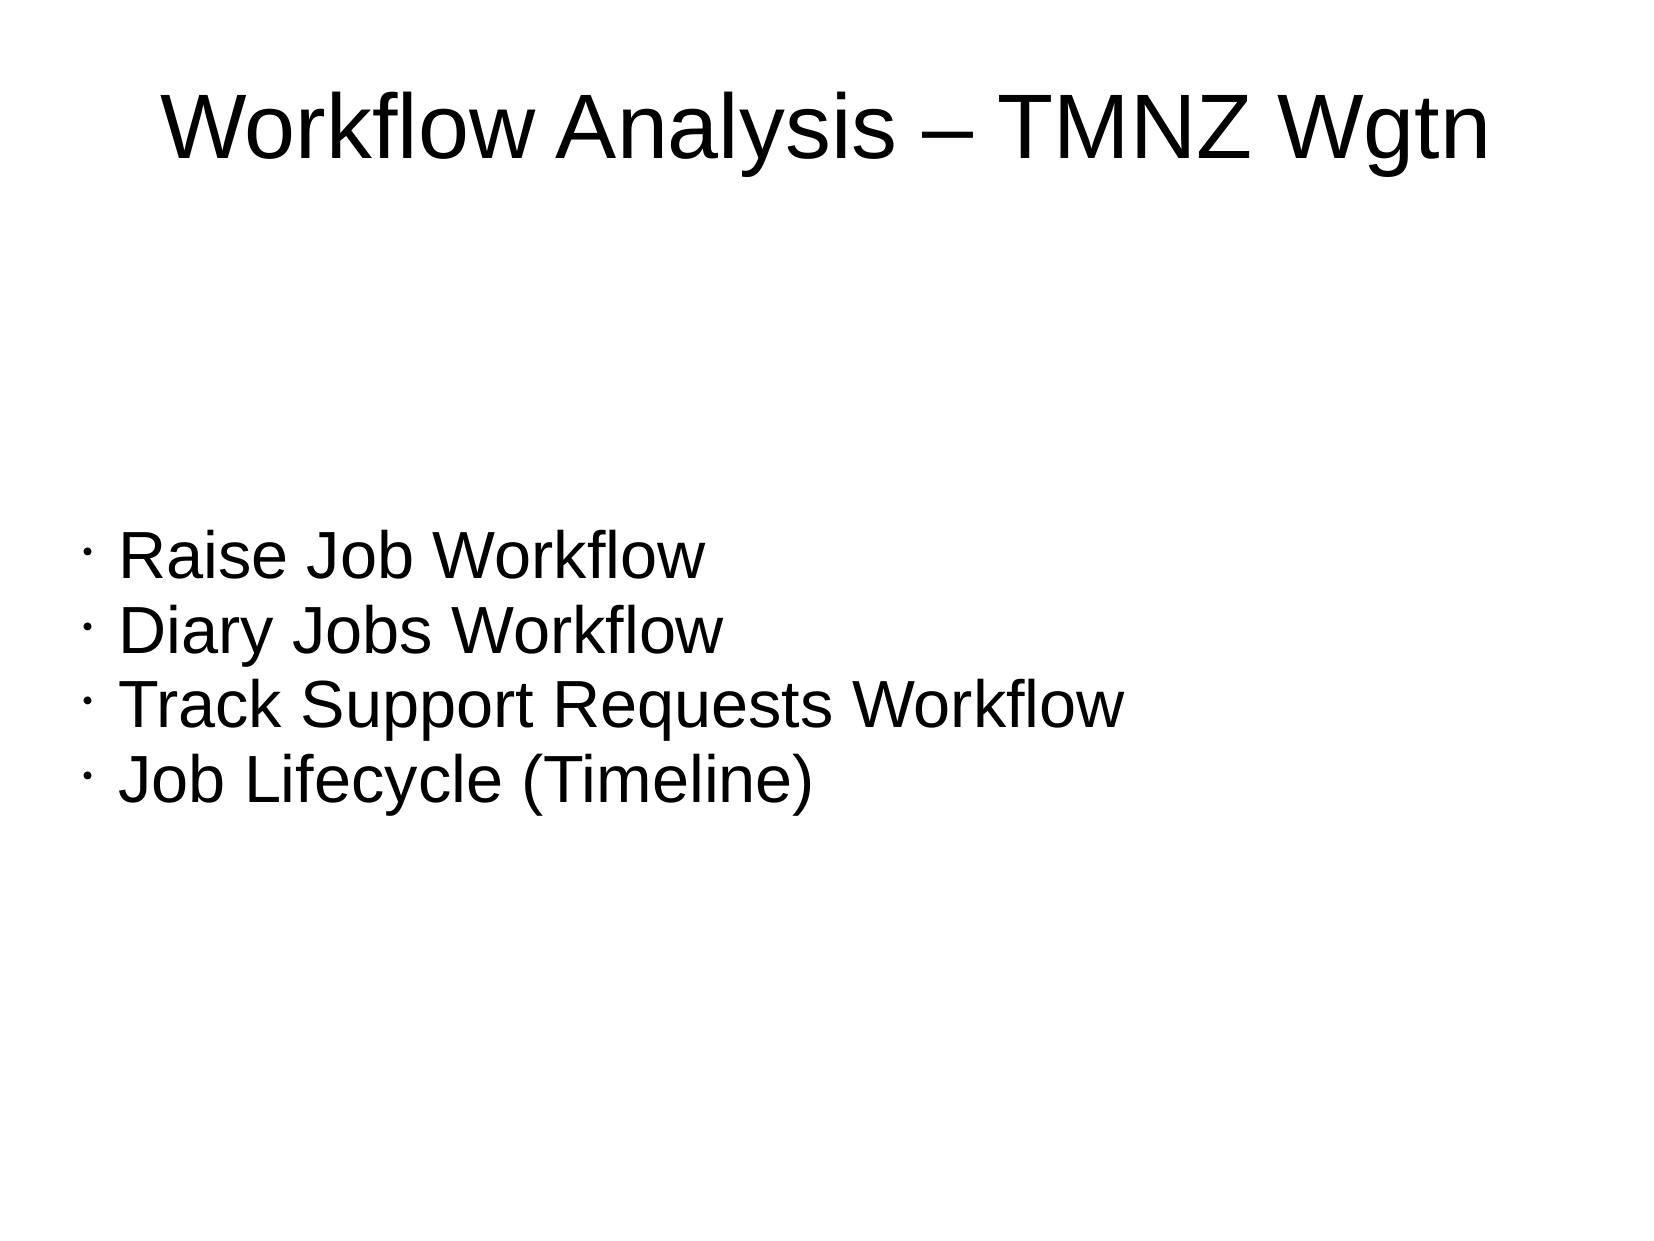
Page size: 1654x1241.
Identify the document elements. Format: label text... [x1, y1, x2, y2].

title Workflow Analysis – TMNZ Wgtn [82, 23, 1571, 231]
subtitle Raise Job Workflow Diary Jobs Workflow Track Support Requests Workflow Job Lifecycle (Timeline) [82, 259, 1571, 1075]
